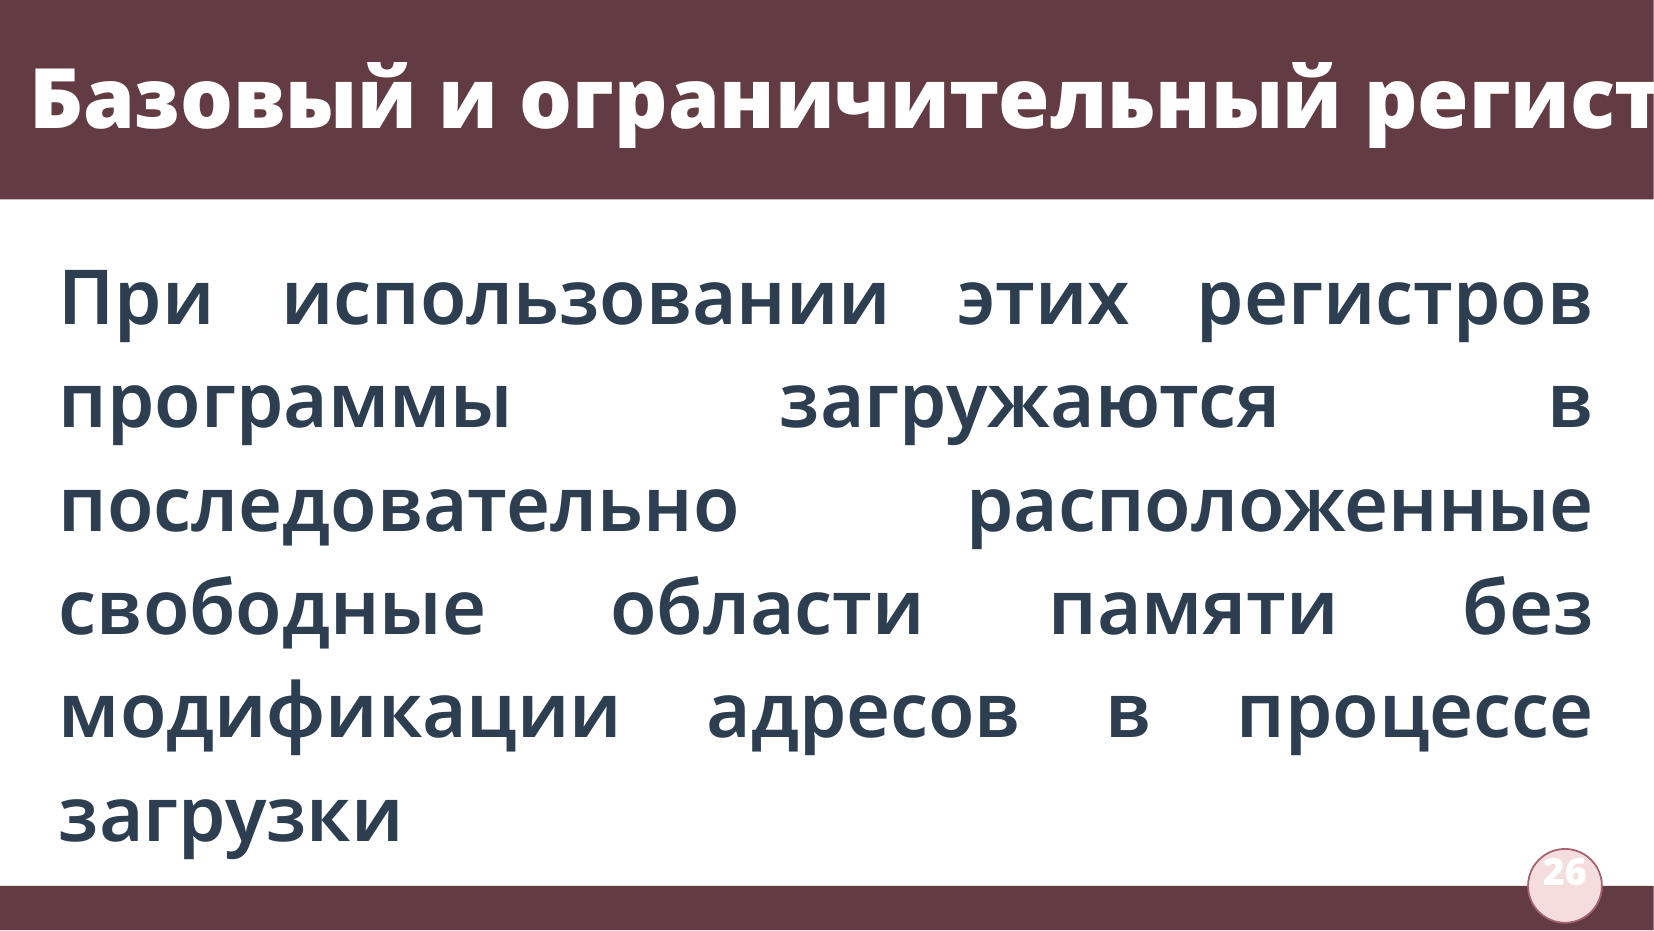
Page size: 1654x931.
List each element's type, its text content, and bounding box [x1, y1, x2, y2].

title Базовый и ограничительный регистры [29, 37, 1654, 155]
list При использовании этих регистров программы загружаются в последовательно расположенные свободные области памяти без модификации адресов в процессе загрузки [59, 243, 1595, 864]
